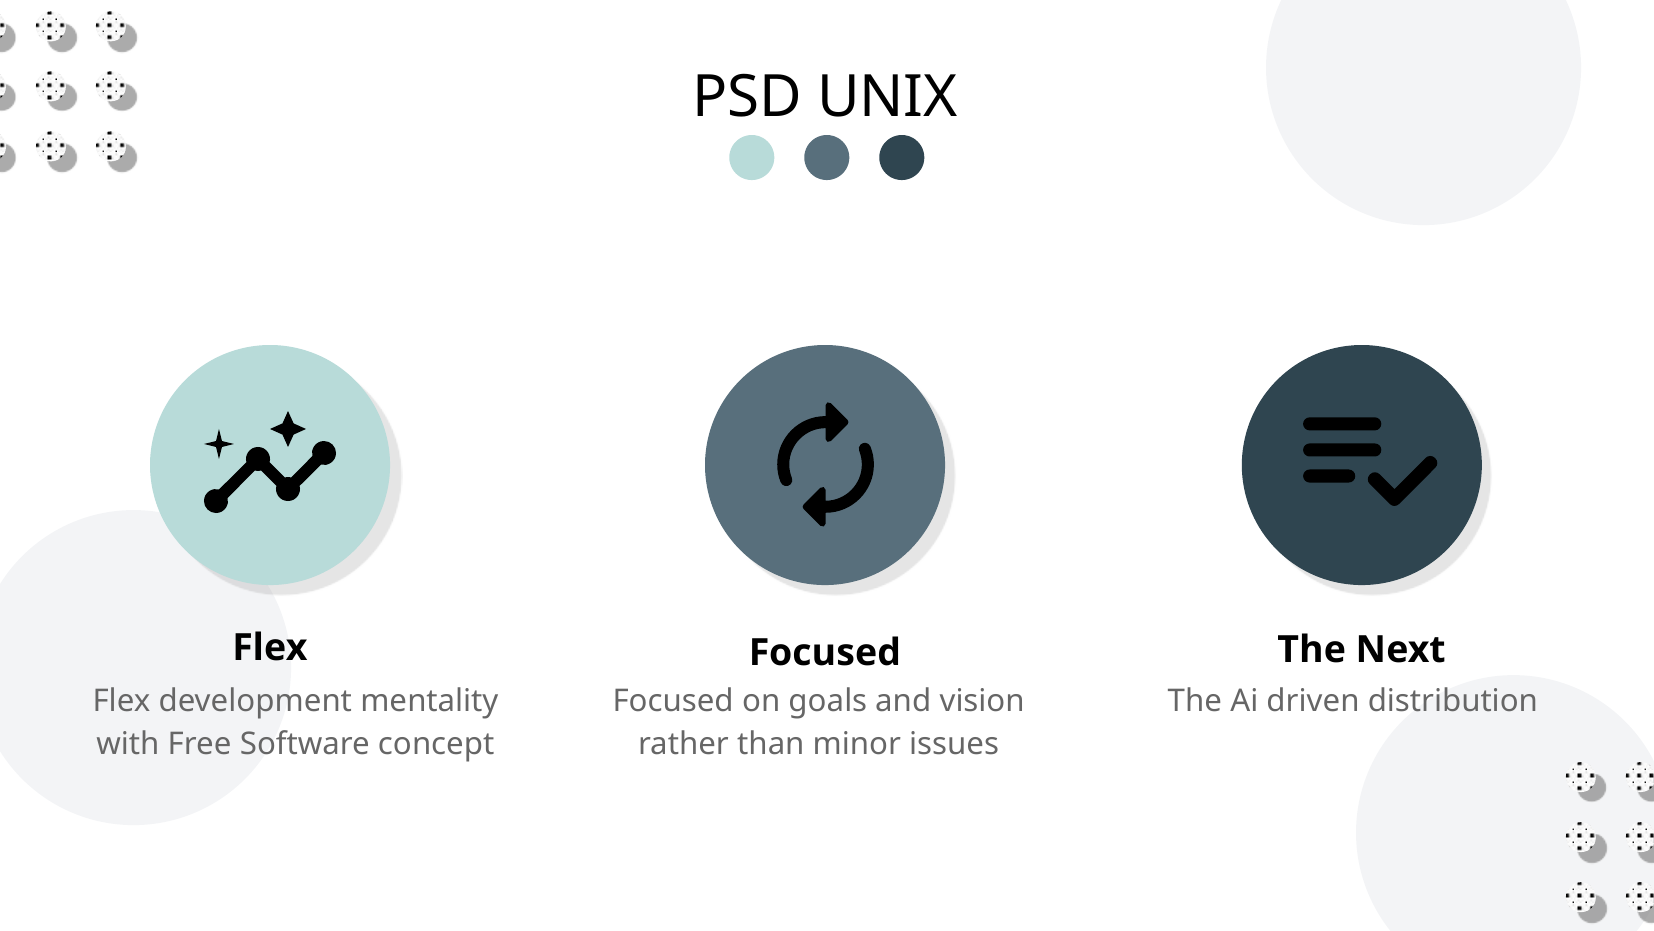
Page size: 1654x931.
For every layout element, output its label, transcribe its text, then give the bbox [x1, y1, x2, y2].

picture [1625, 882, 1654, 913]
picture [1585, 762, 1596, 792]
text_box Focused on goals and vision rather than minor issues [590, 670, 1047, 931]
picture [1625, 762, 1654, 793]
text_box Flex [165, 612, 376, 670]
text_box [150, 345, 391, 586]
text_box The Next [1256, 615, 1467, 670]
picture [1585, 822, 1596, 852]
picture [1625, 822, 1654, 853]
text_box The Ai driven distribution [1122, 670, 1585, 931]
text_box [729, 135, 775, 181]
text_box Focused [720, 618, 931, 670]
picture [195, 390, 346, 541]
picture [1286, 375, 1450, 538]
picture [750, 388, 902, 541]
picture [1585, 882, 1596, 912]
picture [95, 11, 126, 42]
picture [0, 134, 7, 159]
text_box PSD UNIX [420, 46, 1231, 132]
picture [0, 74, 6, 99]
text_box [705, 345, 946, 586]
text_box [1241, 345, 1482, 586]
picture [35, 11, 66, 42]
picture [0, 14, 6, 39]
picture [95, 71, 126, 102]
text_box [879, 135, 925, 181]
picture [95, 131, 127, 162]
picture [35, 131, 67, 162]
text_box Flex development mentality with Free Software concept [60, 670, 532, 931]
text_box [804, 135, 850, 181]
picture [35, 71, 66, 102]
